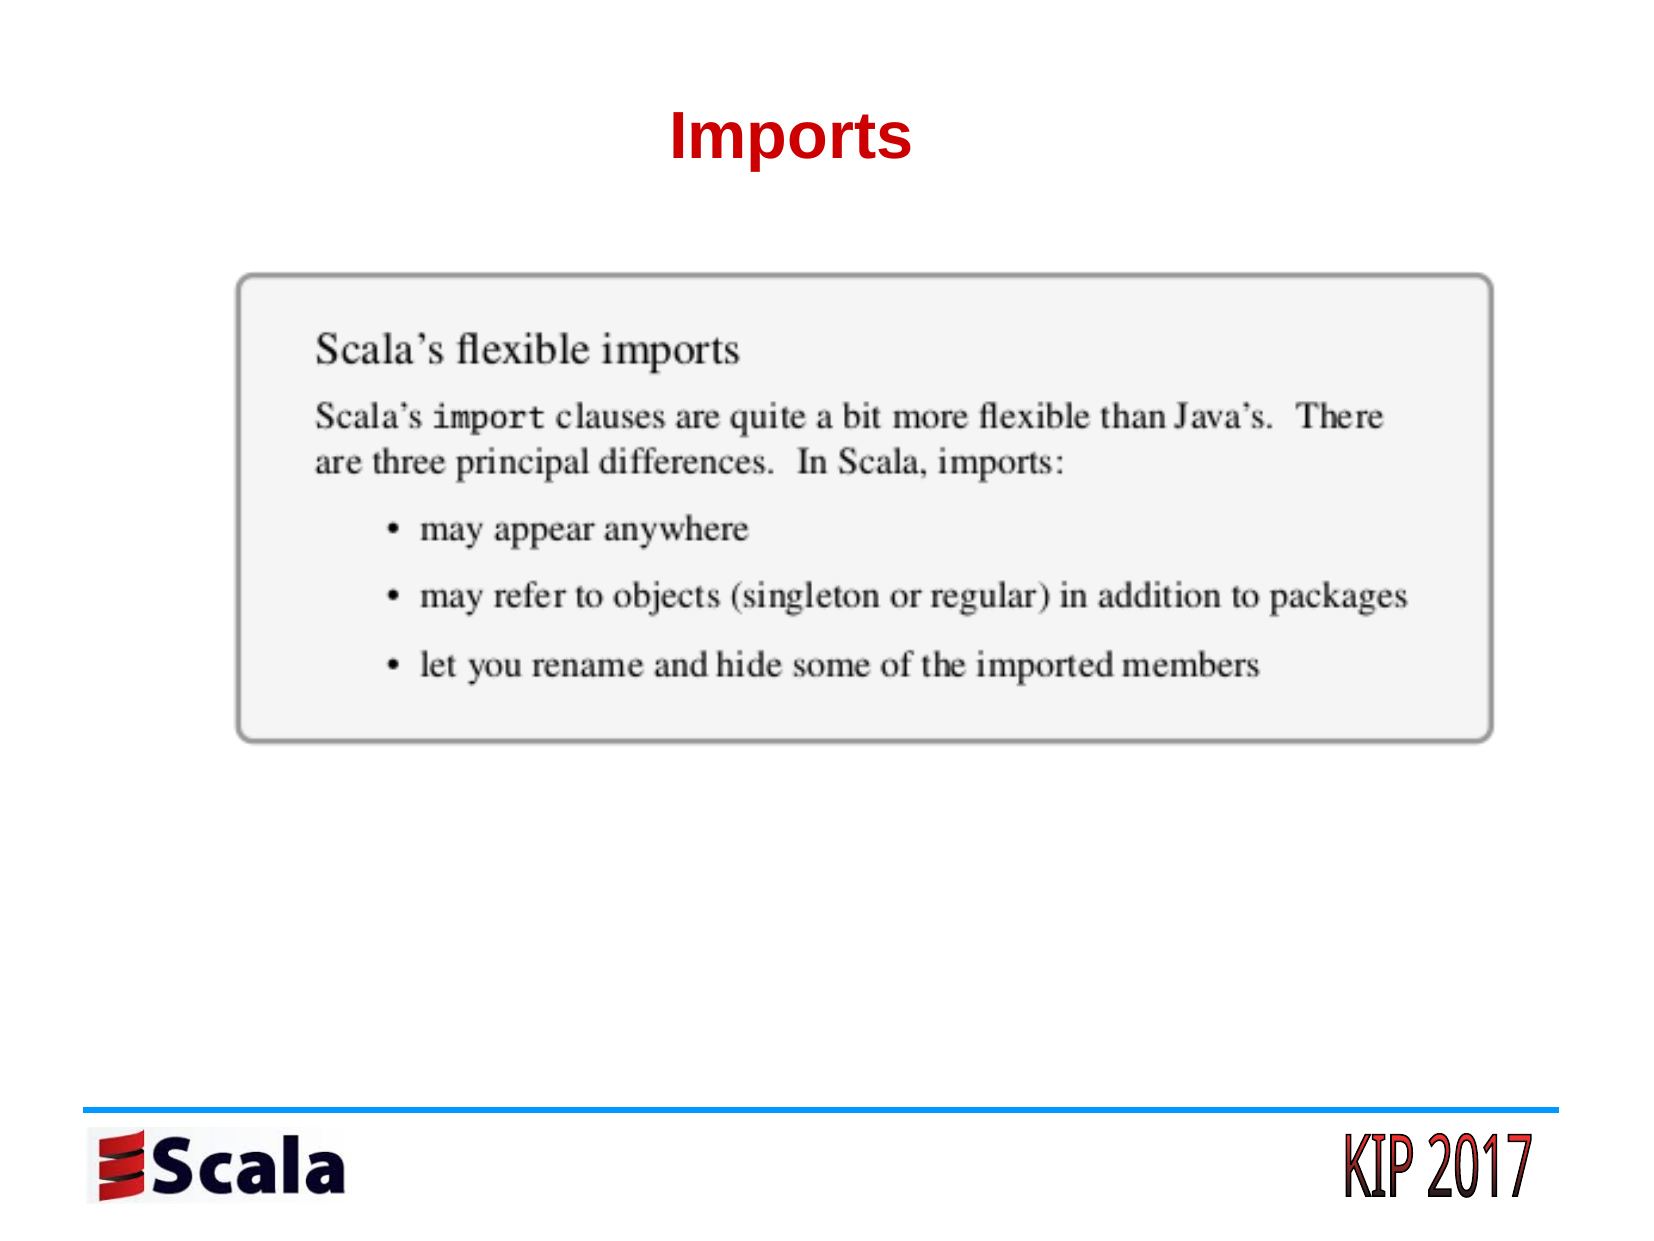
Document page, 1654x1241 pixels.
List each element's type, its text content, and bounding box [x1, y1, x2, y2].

title Imports [47, 70, 1536, 184]
text_box [0, 184, 1654, 707]
picture [86, 1127, 359, 1204]
picture [213, 271, 1516, 756]
